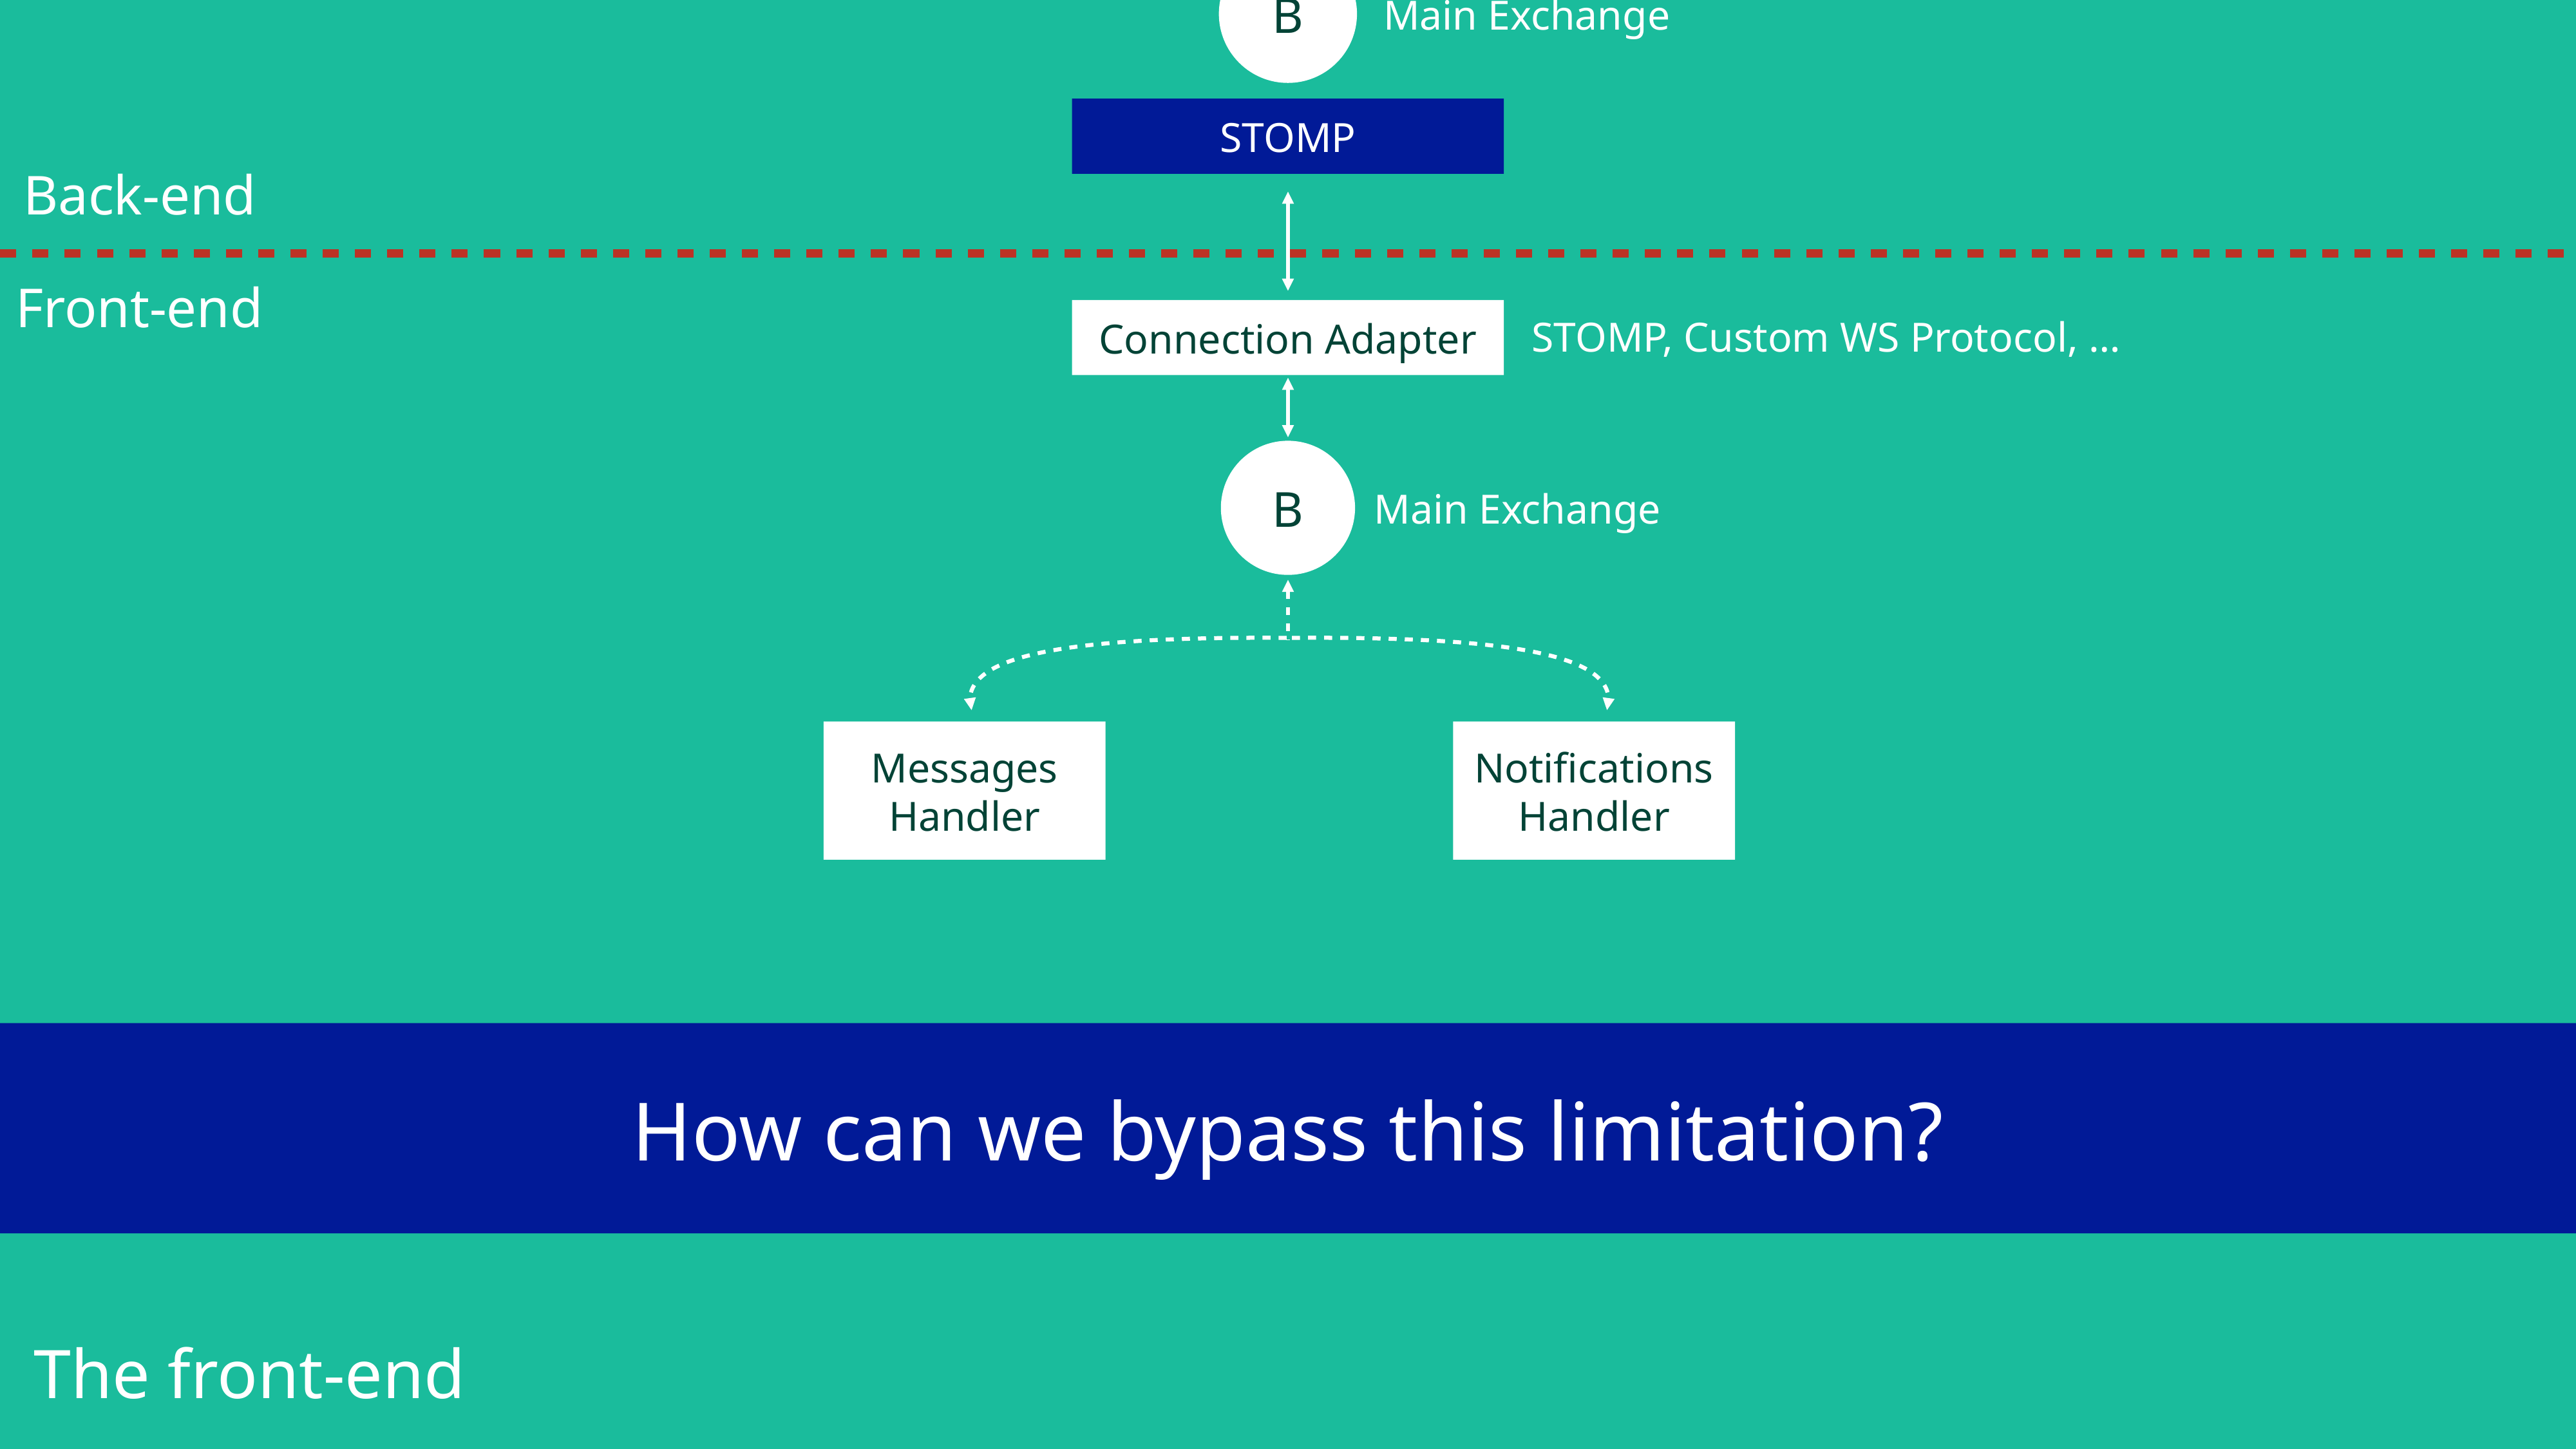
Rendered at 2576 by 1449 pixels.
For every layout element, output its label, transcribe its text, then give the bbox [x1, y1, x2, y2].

text_box B [1218, 0, 1358, 83]
text_box How can we bypass this limitation? [627, 1074, 1949, 1182]
text_box STOMP [1072, 99, 1504, 174]
text_box Connection Adapter [1072, 299, 1504, 375]
text_box Notifications Handler [1453, 721, 1736, 860]
text_box The front-end [28, 1325, 471, 1417]
text_box B [1281, 2, 1295, 13]
text_box Main Exchange [1378, 0, 1810, 48]
text_box B [1281, 17, 1296, 29]
text_box Main Exchange [1368, 478, 1667, 538]
text_box Messages Handler [823, 721, 1106, 860]
text_box Back-end [18, 155, 262, 231]
text_box B [1220, 440, 1356, 575]
text_box Front-end [10, 268, 269, 344]
text_box STOMP, Custom WS Protocol, … [1526, 306, 2126, 366]
text_box [0, 1023, 2576, 1234]
